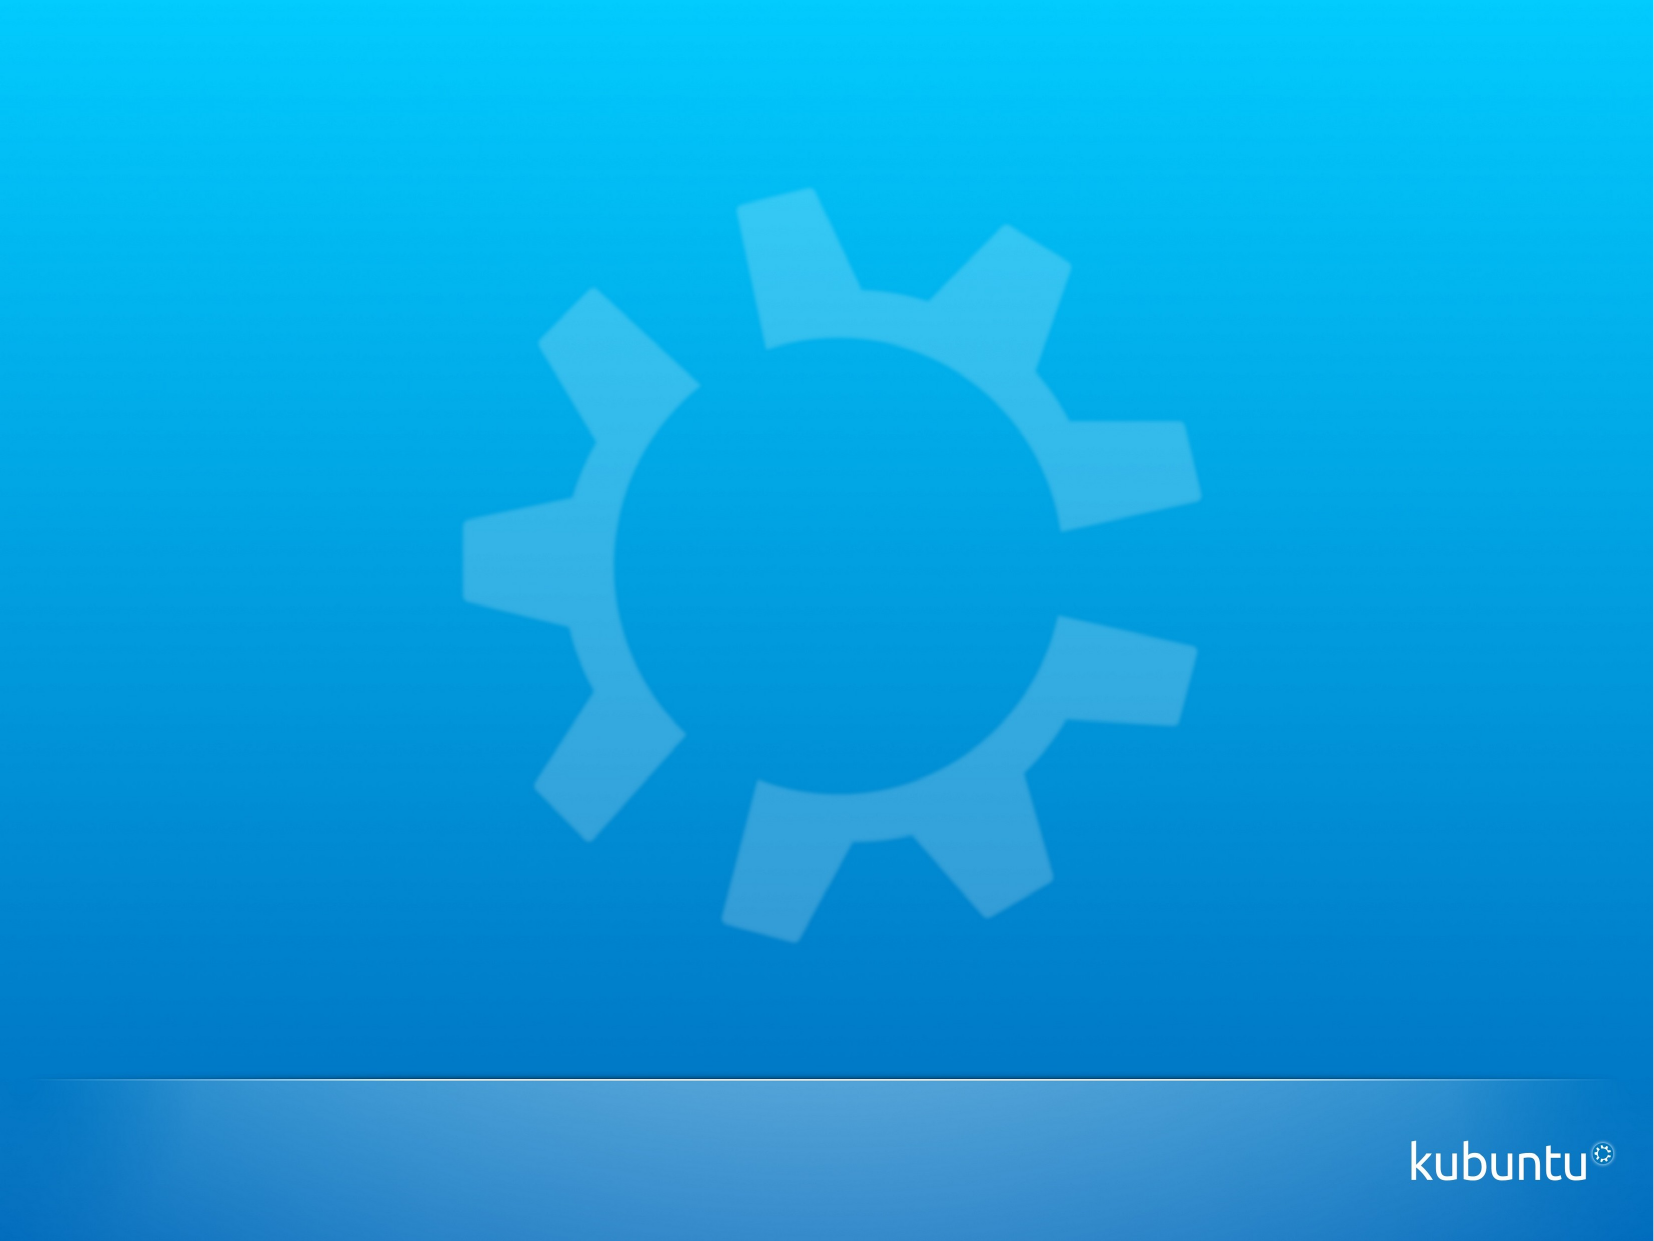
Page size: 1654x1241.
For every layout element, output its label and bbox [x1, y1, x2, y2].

picture [0, 617, 1654, 1241]
picture [463, 289, 699, 841]
picture [737, 189, 1201, 531]
